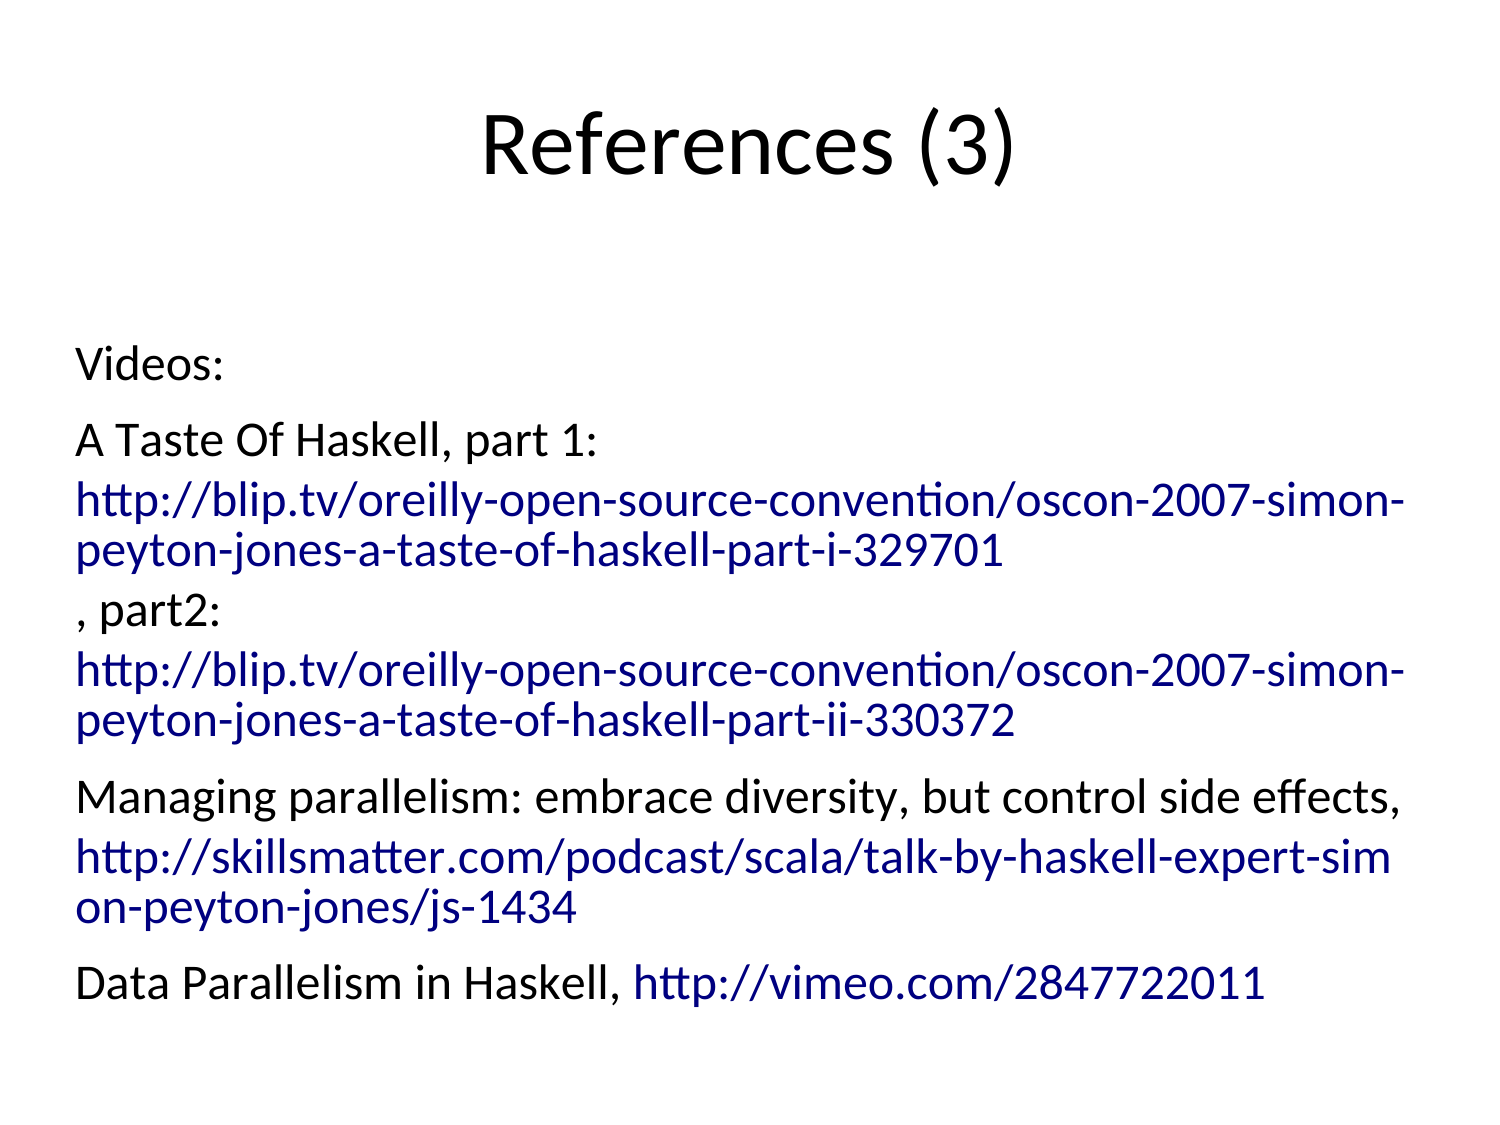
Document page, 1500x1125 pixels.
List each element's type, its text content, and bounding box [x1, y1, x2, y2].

title References (3) [75, 37, 1424, 239]
subtitle Videos: A Taste Of Haskell, part 1: http://blip.tv/oreilly-open-source-convention/oscon-2007-simon-peyton-jones-a-taste-of-haskell-part-i-329701, part2: http://blip.tv/oreilly-open-source-convention/oscon-2007-simon-peyton-jones-a-taste-of-haskell-part-ii-330372 Managing parallelism: embrace diversity, but control side effects, http://skillsmatter.com/podcast/scala/talk-by-haskell-expert-simon-peyton-jones/js-1434 Data Parallelism in Haskell, http://vimeo.com/2847722011 [75, 262, 1418, 1004]
